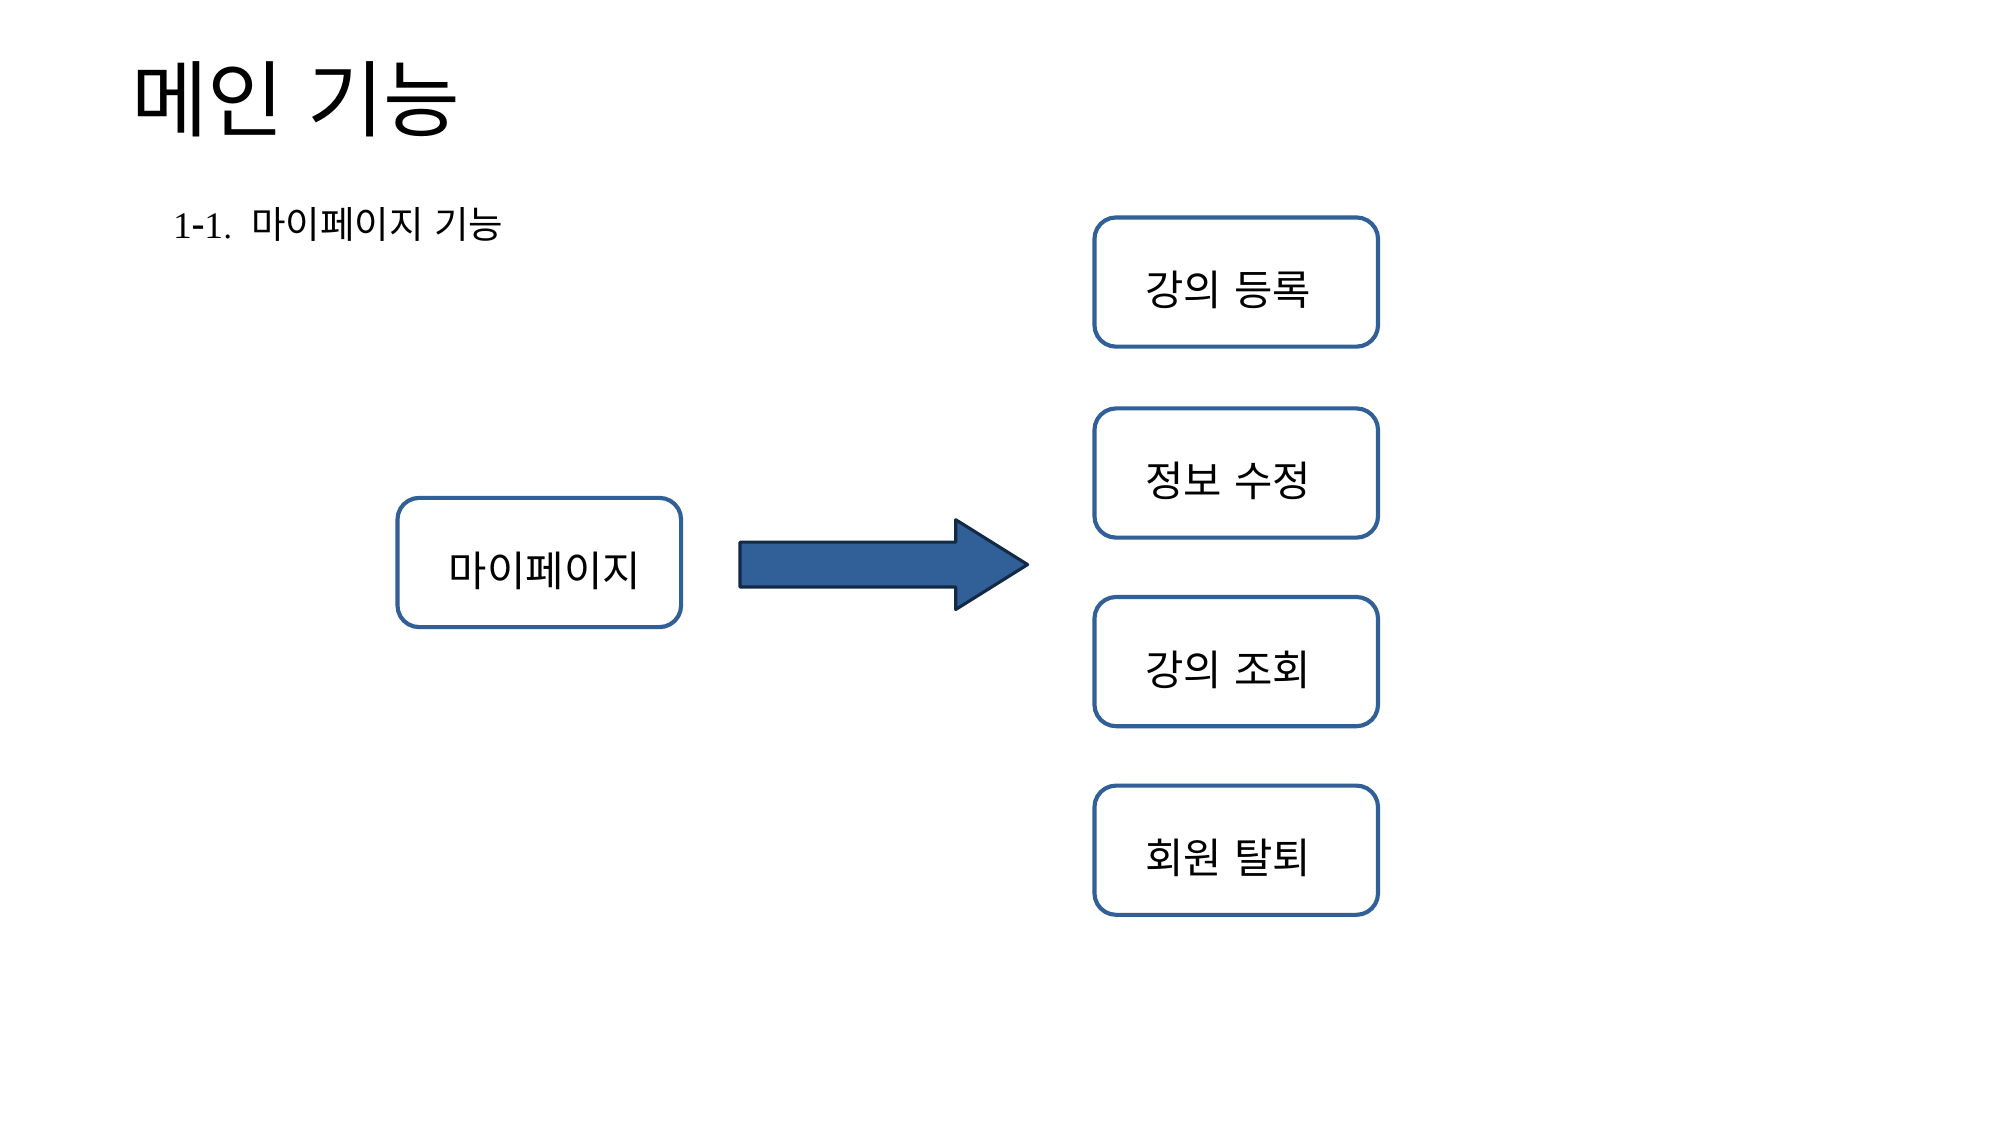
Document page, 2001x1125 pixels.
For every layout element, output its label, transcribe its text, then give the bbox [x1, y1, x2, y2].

title 메인 기능 [99, 0, 492, 188]
text_box 강의 조회 [1130, 629, 1378, 695]
text_box [397, 497, 682, 628]
text_box 1-1. 마이페이지 기능 [158, 187, 637, 249]
text_box [1094, 408, 1379, 538]
text_box [1094, 785, 1379, 915]
text_box 회원 탈퇴 [1130, 818, 1378, 883]
text_box [739, 519, 1028, 610]
text_box 정보 수정 [1130, 440, 1378, 506]
text_box 강의 등록 [1130, 249, 1378, 315]
text_box [1094, 217, 1379, 347]
text_box [1094, 596, 1379, 727]
text_box 마이페이지 [433, 530, 682, 595]
